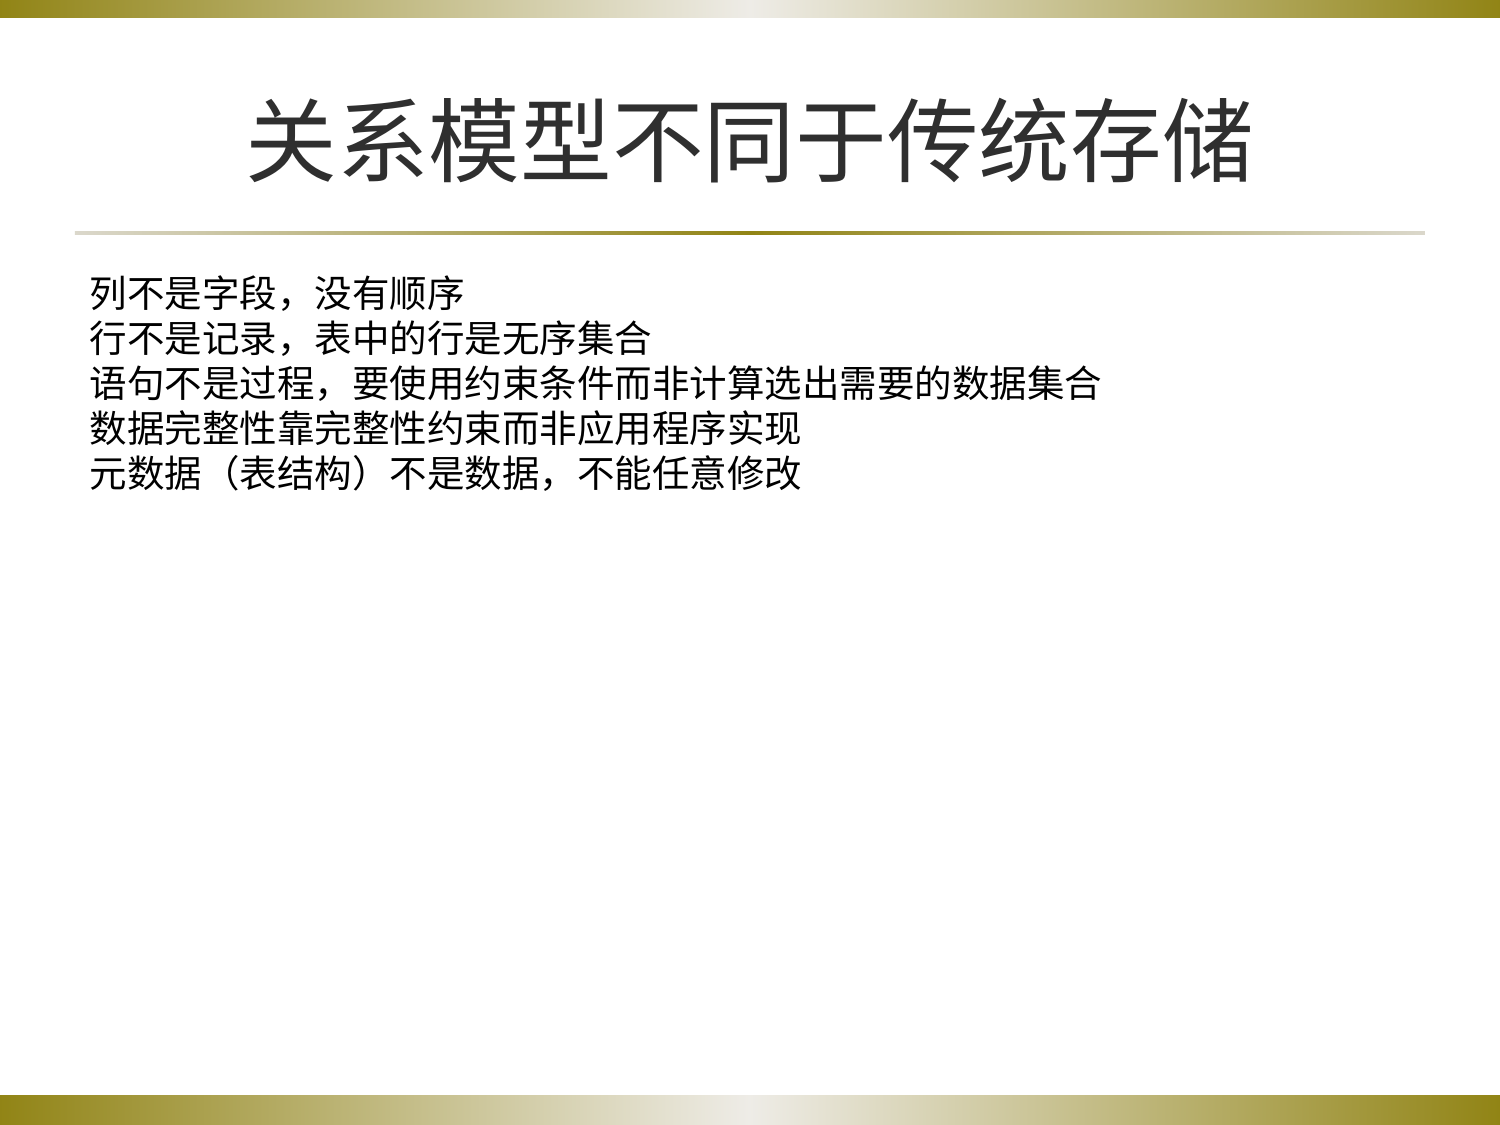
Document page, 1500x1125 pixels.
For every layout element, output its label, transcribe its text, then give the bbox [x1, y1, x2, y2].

title 关系模型不同于传统存储 [75, 45, 1425, 233]
list 列不是字段，没有顺序 行不是记录，表中的行是无序集合 语句不是过程，要使用约束条件而非计算选出需要的数据集合 数据完整性靠完整性约束而非应用程序实现 元数据（表结构）不是数据，不能任意修改 [75, 262, 1425, 1032]
